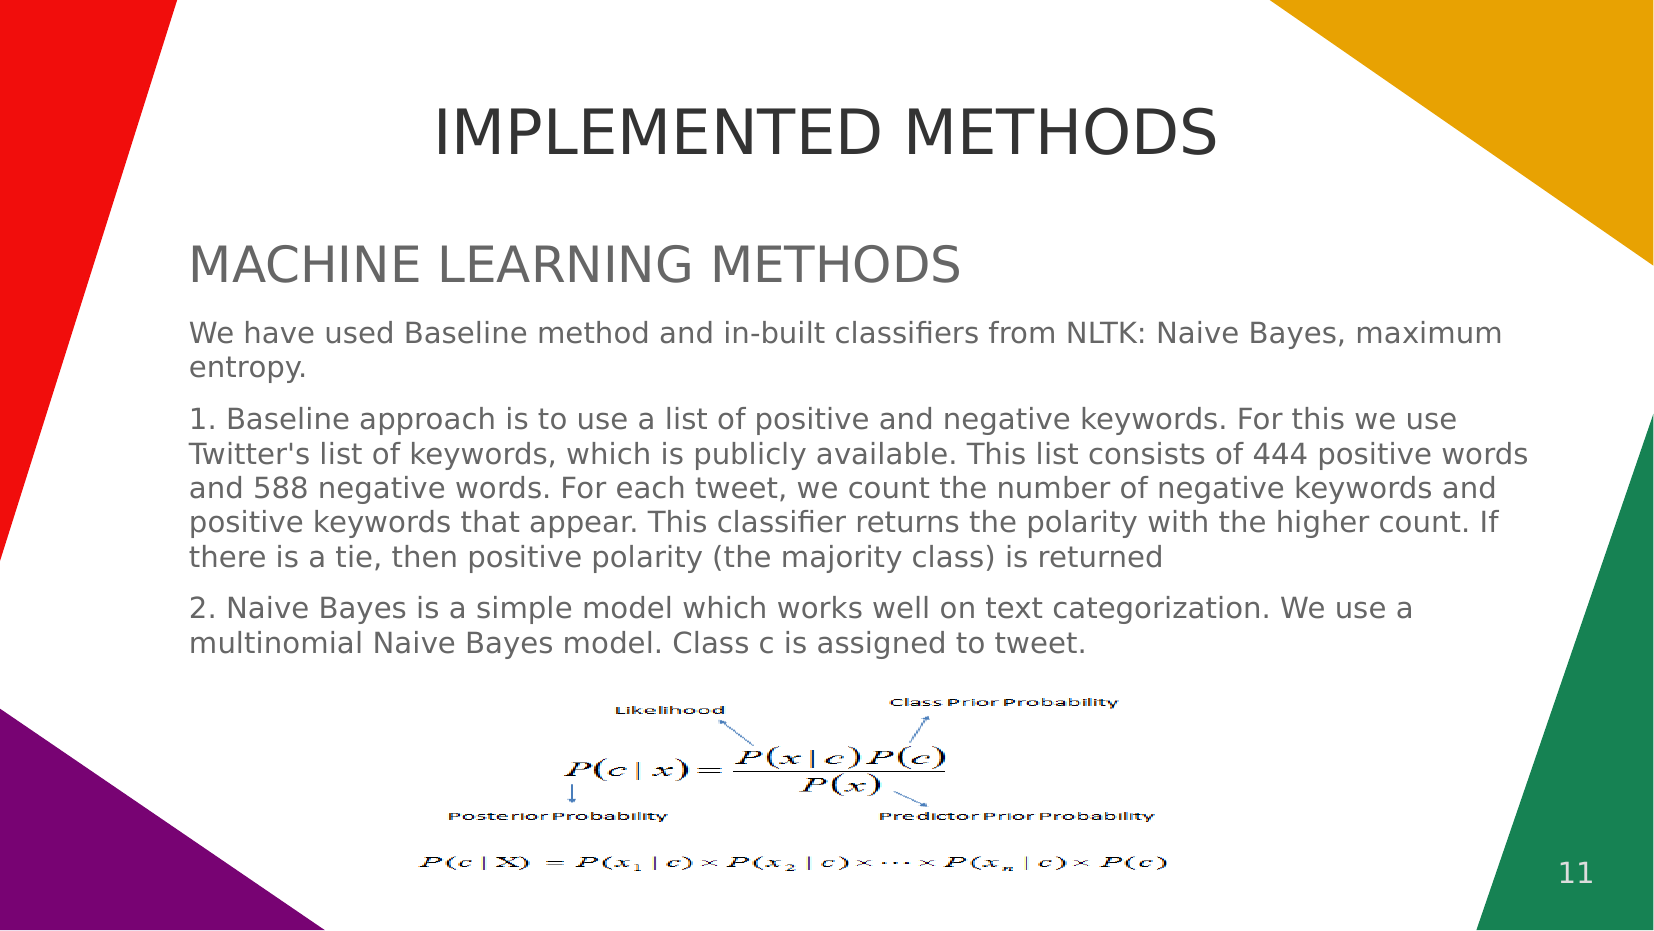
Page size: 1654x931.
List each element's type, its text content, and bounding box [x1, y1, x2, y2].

picture [383, 679, 1211, 886]
list MACHINE LEARNING METHODS We have used Baseline method and in-built classifiers from NLTK: Naive Bayes, maximum entropy. 1. Baseline approach is to use a list of positive and negative keywords. For this we use Twitter's list of keywords, which is publicly available. This list consists of 444 positive words and 588 negative words. For each tweet, we count the number of negative keywords and positive keywords that appear. This classifier returns the polarity with the higher count. If there is a tie, then positive polarity (the majority class) is returned 2. Naive Bayes is a simple model which works well on text categorization. We use a multinomial Naive Bayes model. Class c is assigned to tweet. [118, 236, 1536, 827]
title IMPLEMENTED METHODS [118, 59, 1536, 207]
